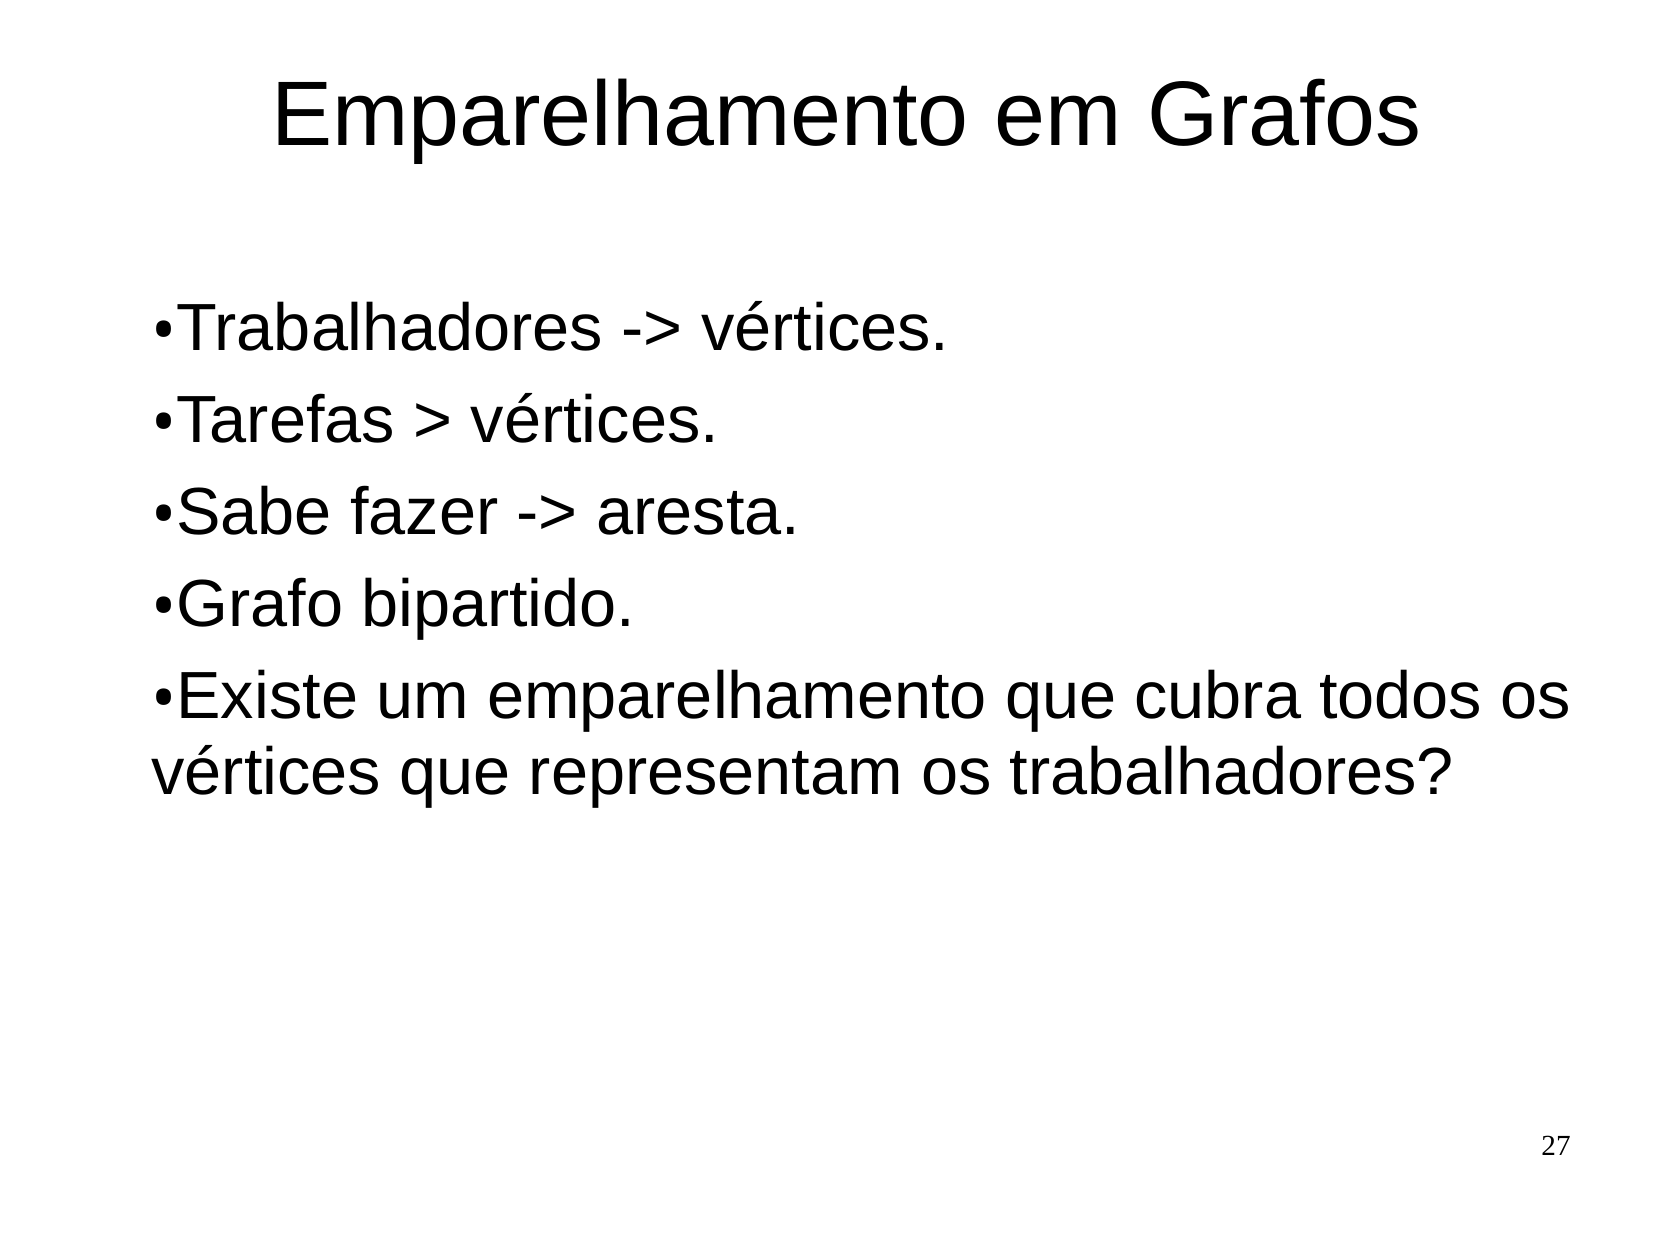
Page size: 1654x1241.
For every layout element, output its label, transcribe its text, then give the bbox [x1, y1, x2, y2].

list Trabalhadores -> vértices. Tarefas > vértices. Sabe fazer -> aresta. Grafo bipartido. Existe um emparelhamento que cubra todos os vértices que representam os trabalhadores? [151, 289, 1599, 1004]
title Emparelhamento em Grafos [261, 0, 1433, 228]
